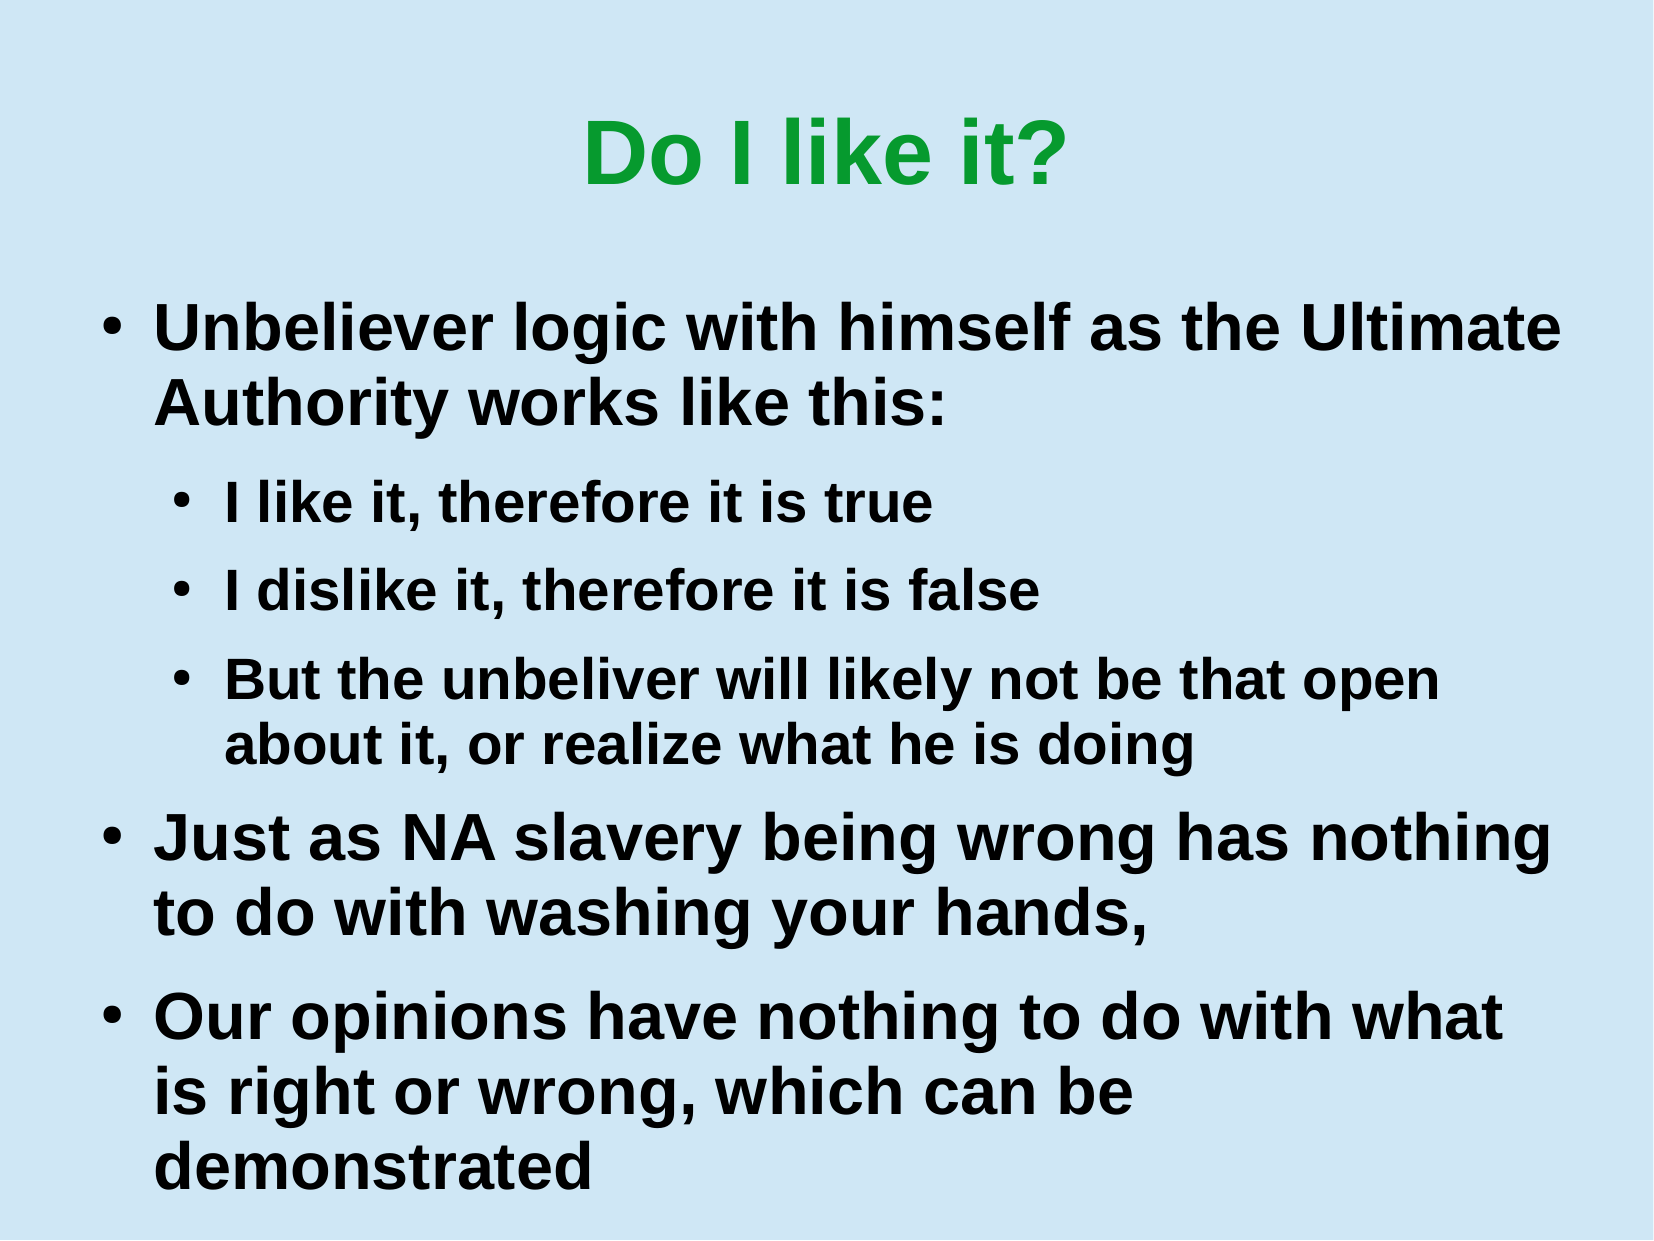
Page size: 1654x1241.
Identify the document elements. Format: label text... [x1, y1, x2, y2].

title Do I like it? [82, 49, 1571, 257]
list Unbeliever logic with himself as the Ultimate Authority works like this: I like it, therefore it is true I dislike it, therefore it is false But the unbeliver will likely not be that open about it, or realize what he is doing Just as NA slavery being wrong has nothing to do with washing your hands, Our opinions have nothing to do with what is right or wrong, which can be demonstrated [82, 290, 1571, 1204]
